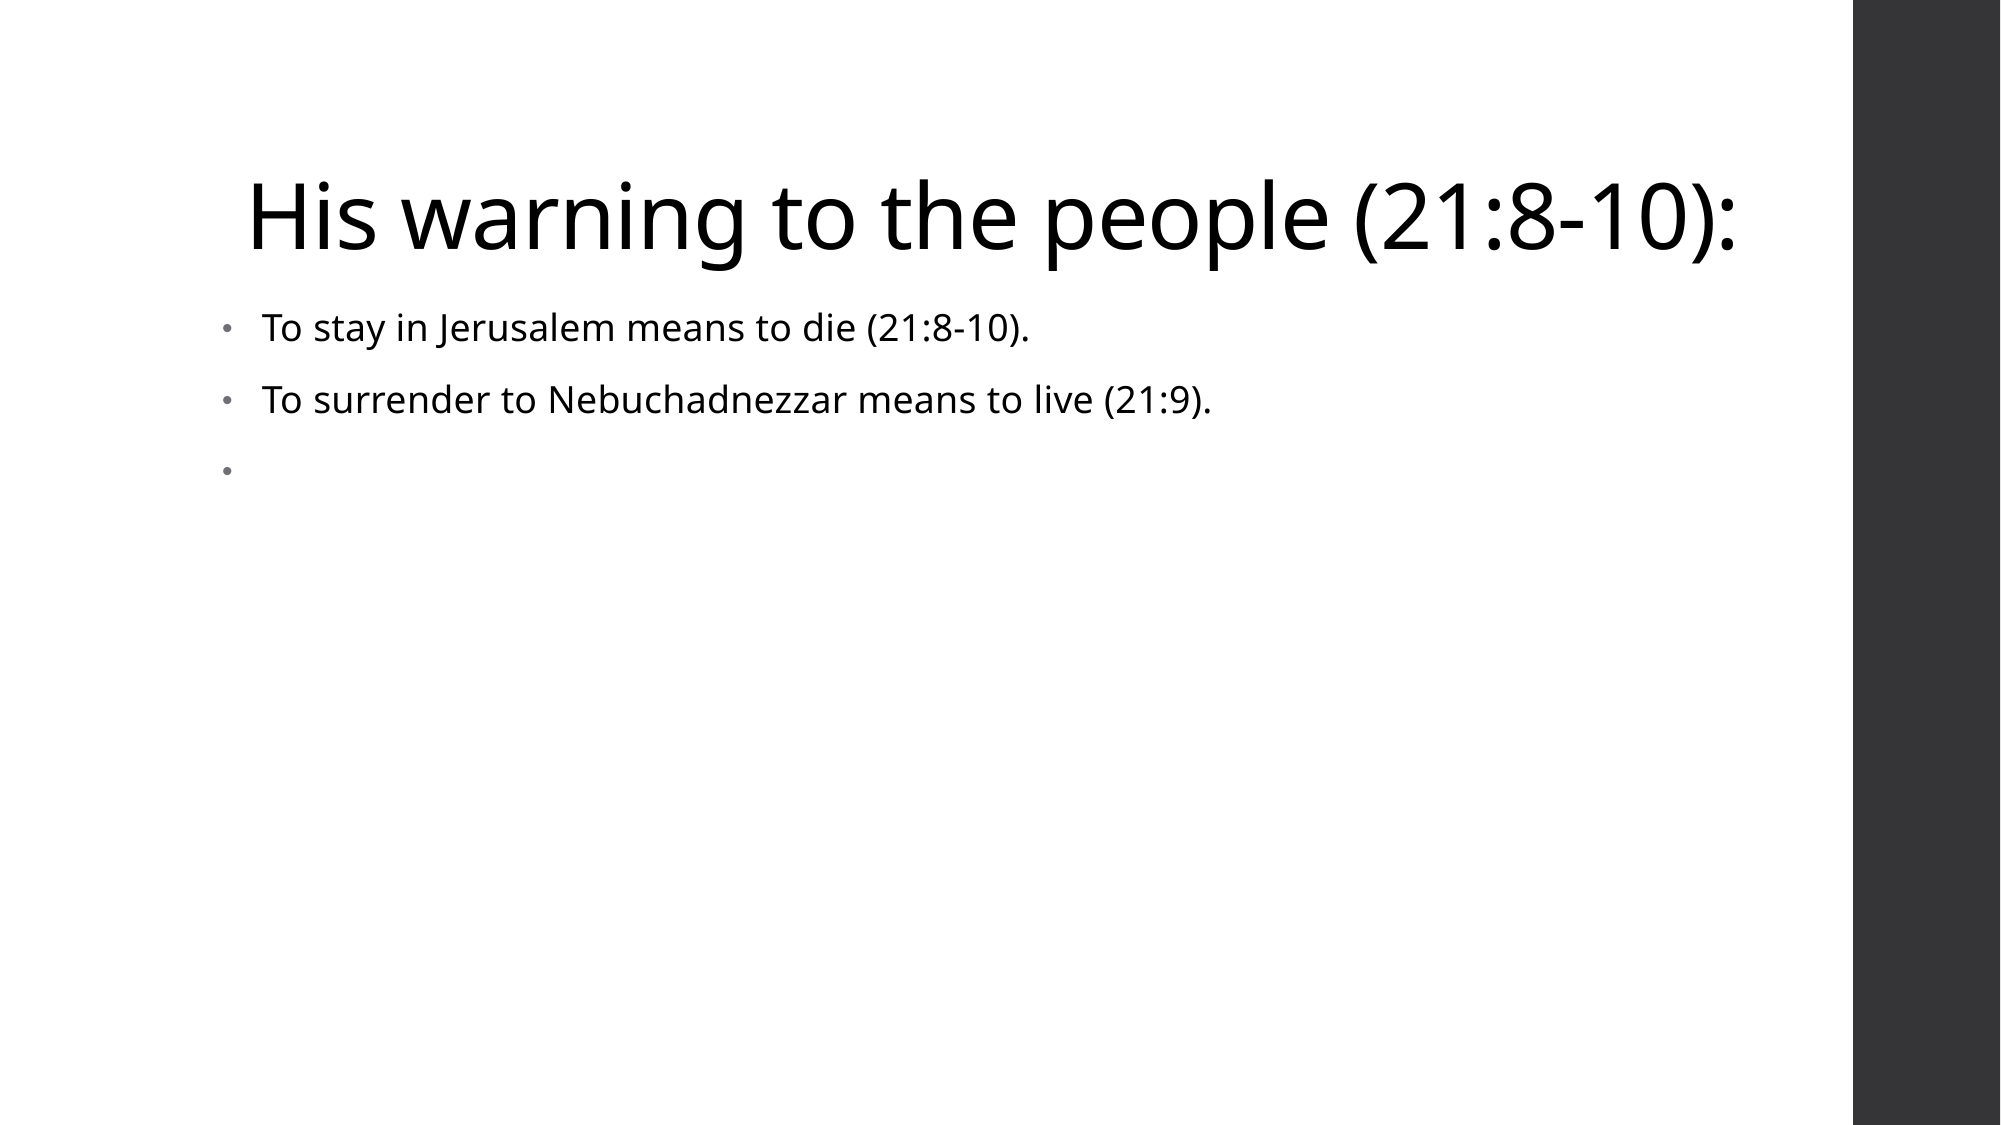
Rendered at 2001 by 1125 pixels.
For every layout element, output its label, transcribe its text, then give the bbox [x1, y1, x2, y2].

title His warning to the people (21:8-10): [206, 60, 1797, 278]
list To stay in Jerusalem means to die (21:8-10). To surrender to Nebuchadnezzar means to live (21:9). [206, 299, 1617, 1014]
